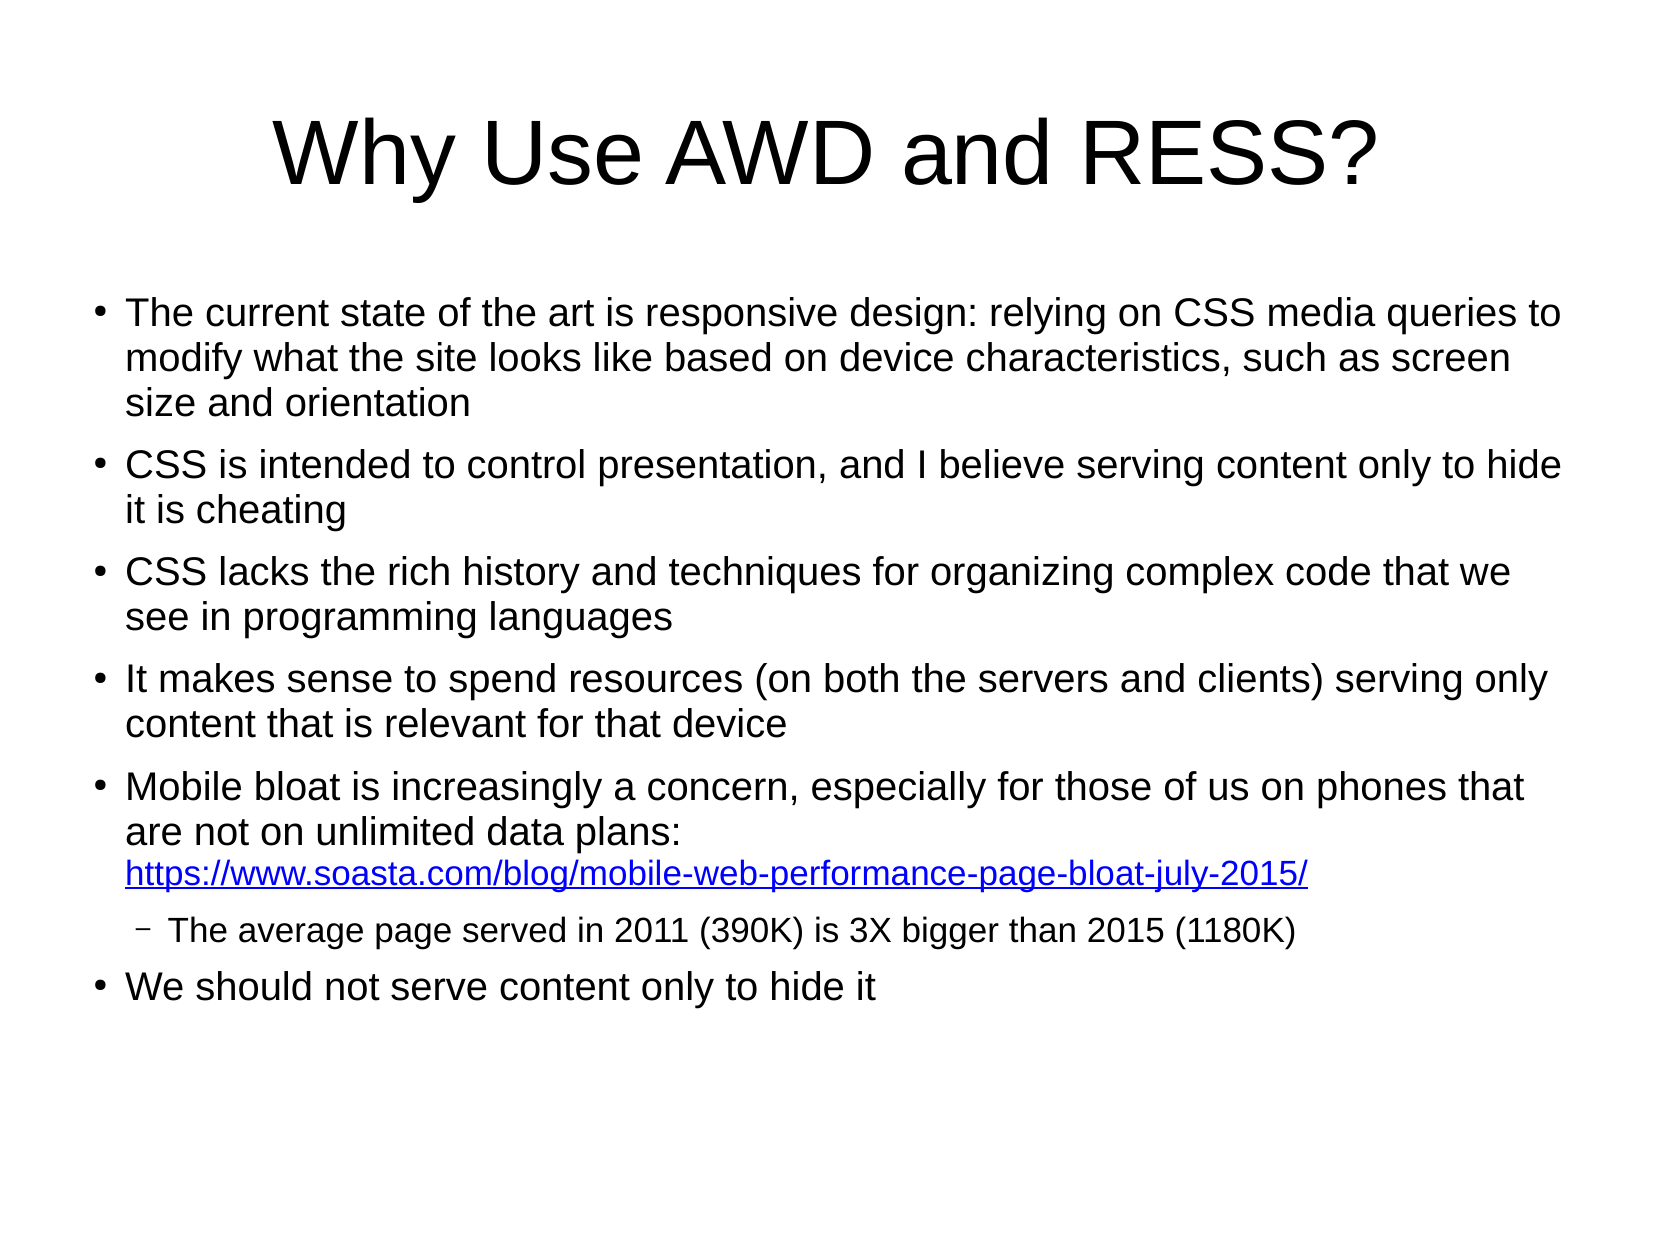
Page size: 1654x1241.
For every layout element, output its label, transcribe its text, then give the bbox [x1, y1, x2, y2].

list The current state of the art is responsive design: relying on CSS media queries to modify what the site looks like based on device characteristics, such as screen size and orientation CSS is intended to control presentation, and I believe serving content only to hide it is cheating CSS lacks the rich history and techniques for organizing complex code that we see in programming languages It makes sense to spend resources (on both the servers and clients) serving only content that is relevant for that device Mobile bloat is increasingly a concern, especially for those of us on phones that are not on unlimited data plans: https://www.soasta.com/blog/mobile-web-performance-page-bloat-july-2015/ The average page served in 2011 (390K) is 3X bigger than 2015 (1180K) We should not serve content only to hide it [82, 290, 1571, 1010]
title Why Use AWD and RESS? [82, 49, 1571, 257]
